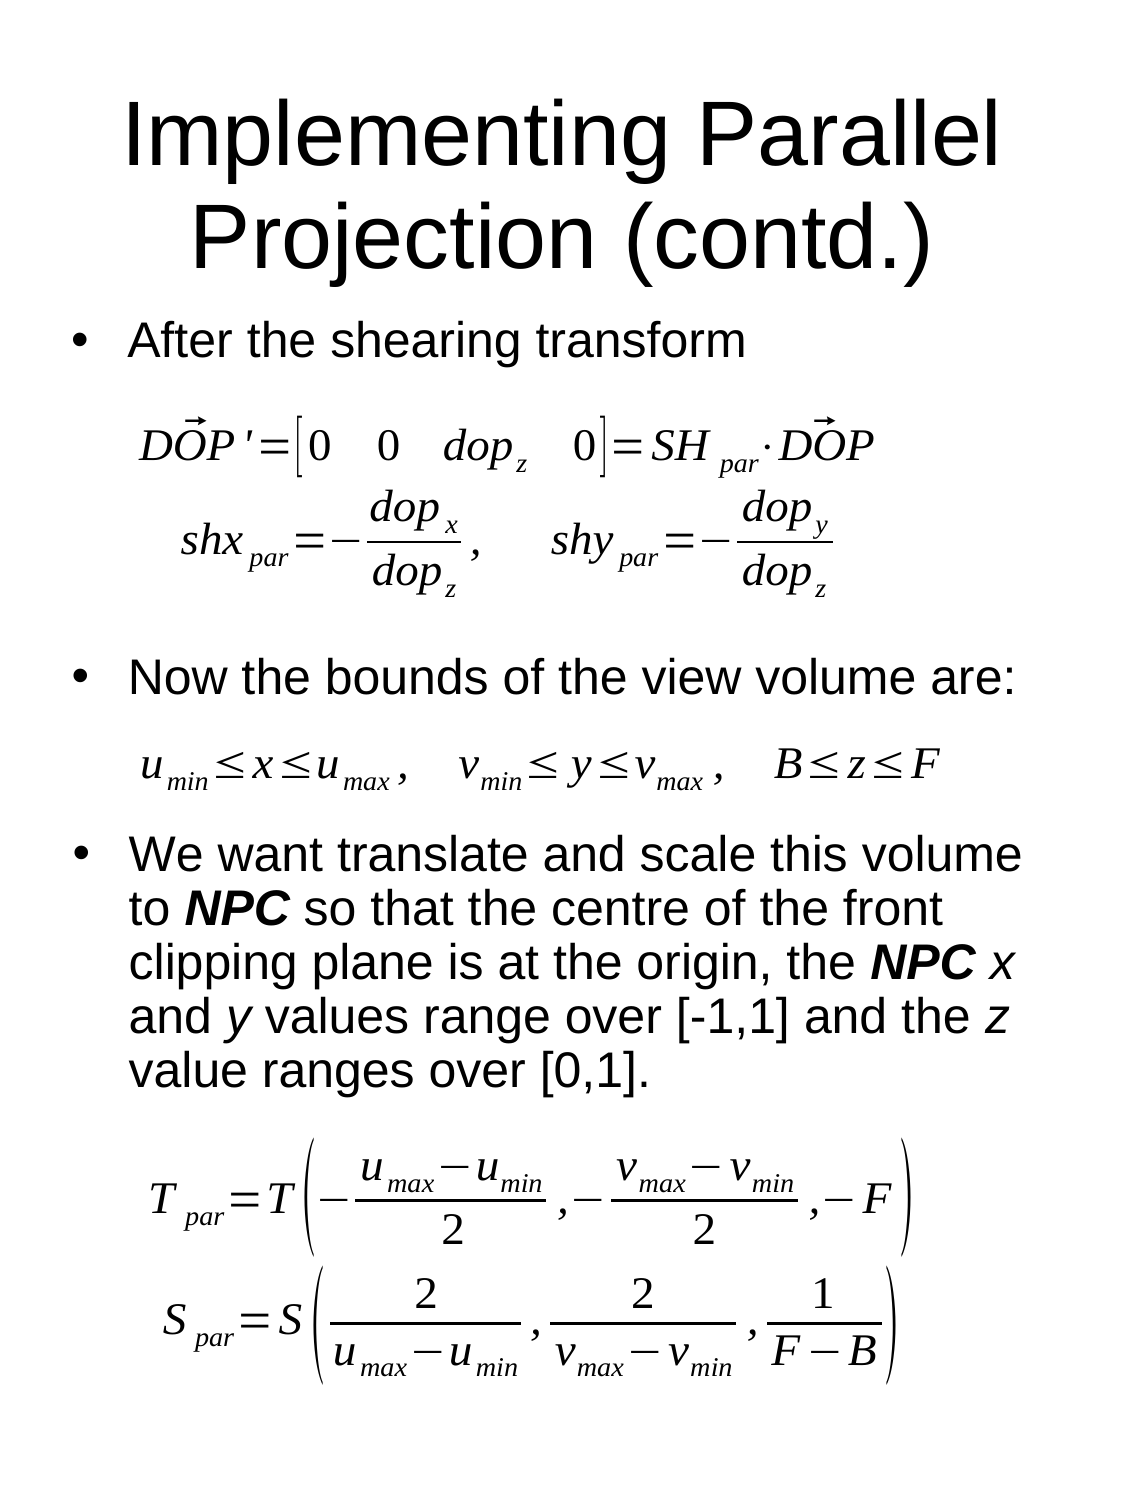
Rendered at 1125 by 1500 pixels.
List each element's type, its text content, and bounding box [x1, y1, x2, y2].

text_box We want translate and scale this volume to NPC so that the centre of the front clipping plane is at the origin, the NPC x and y values range over [-1,1] and the z value ranges over [0,1]. [57, 820, 1084, 1118]
chart [124, 413, 886, 603]
chart [135, 1135, 925, 1389]
title Implementing Parallel Projection (contd.) [56, 60, 1069, 311]
chart [127, 738, 951, 795]
text_box Now the bounds of the view volume are: [56, 643, 1083, 713]
list After the shearing transform [56, 309, 1063, 384]
